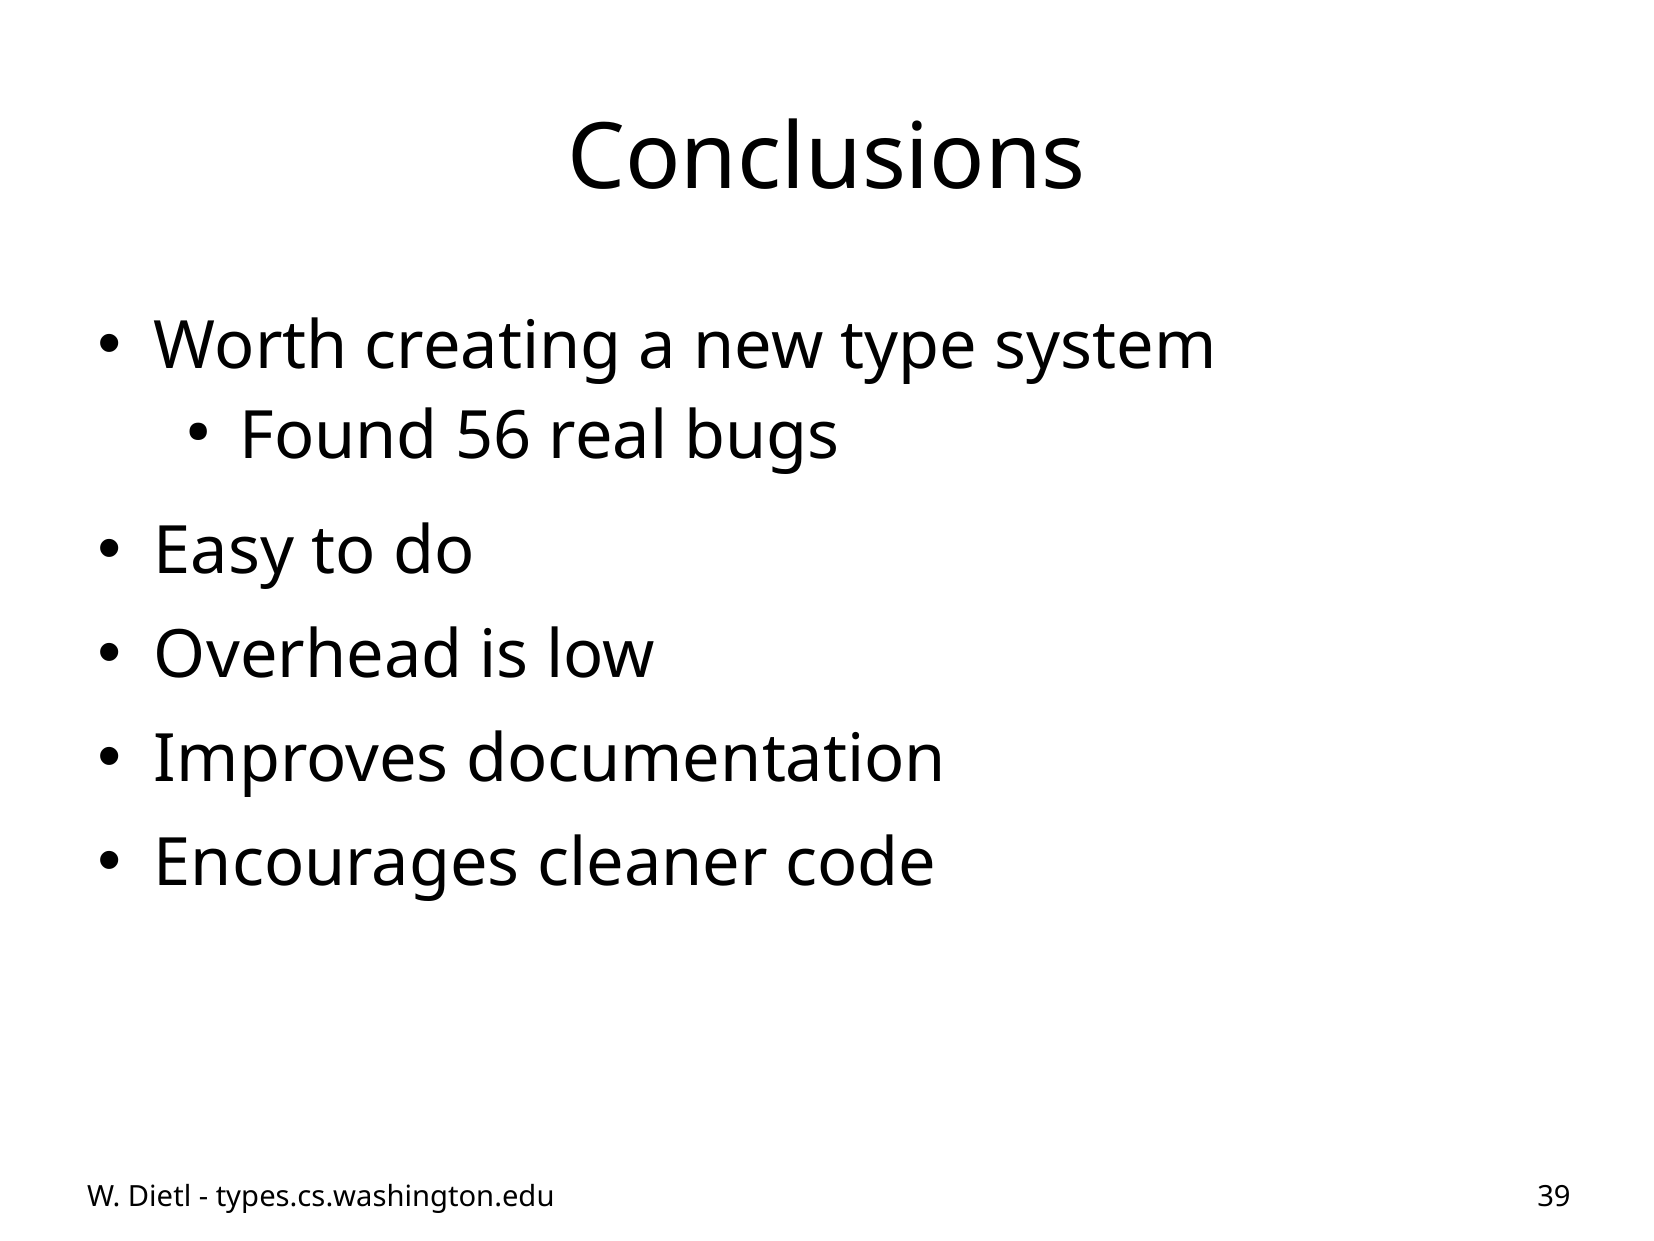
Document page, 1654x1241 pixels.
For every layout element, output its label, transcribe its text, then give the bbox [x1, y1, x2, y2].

title Conclusions [82, 49, 1571, 257]
list Worth creating a new type system Found 56 real bugs Easy to do Overhead is low Improves documentation Encourages cleaner code [82, 289, 1571, 1108]
